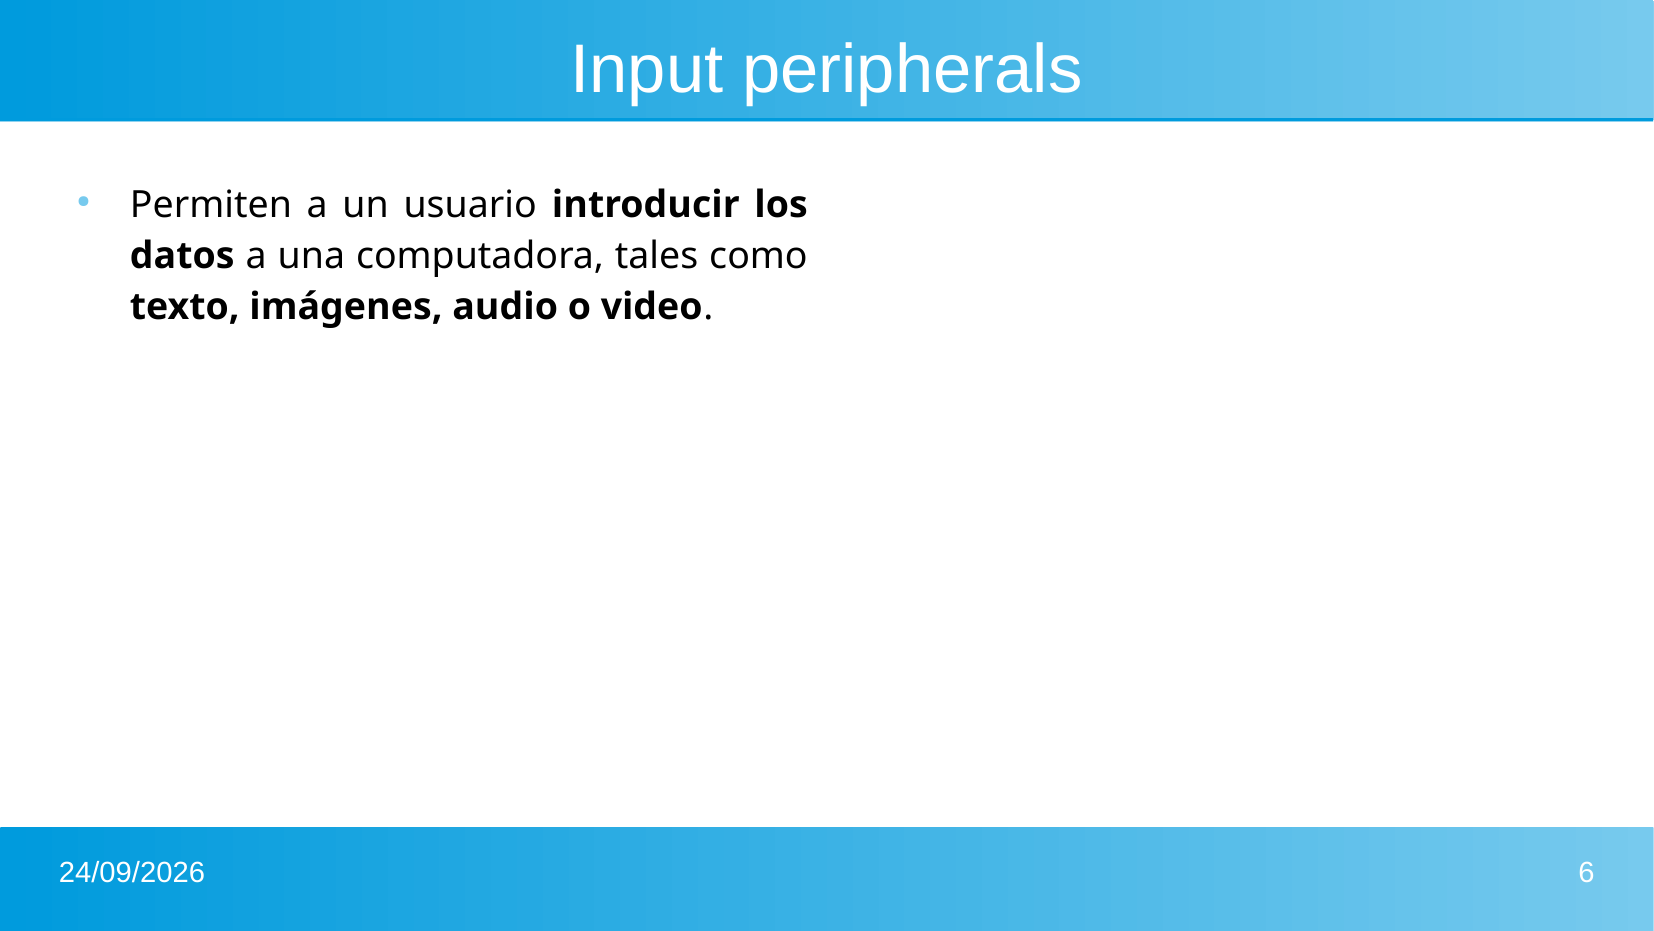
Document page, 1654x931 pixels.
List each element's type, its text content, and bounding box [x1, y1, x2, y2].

title Input peripherals [59, 29, 1595, 108]
list Permiten a un usuario introducir los datos a una computadora, tales como texto, imágenes, audio o video. [59, 177, 809, 459]
